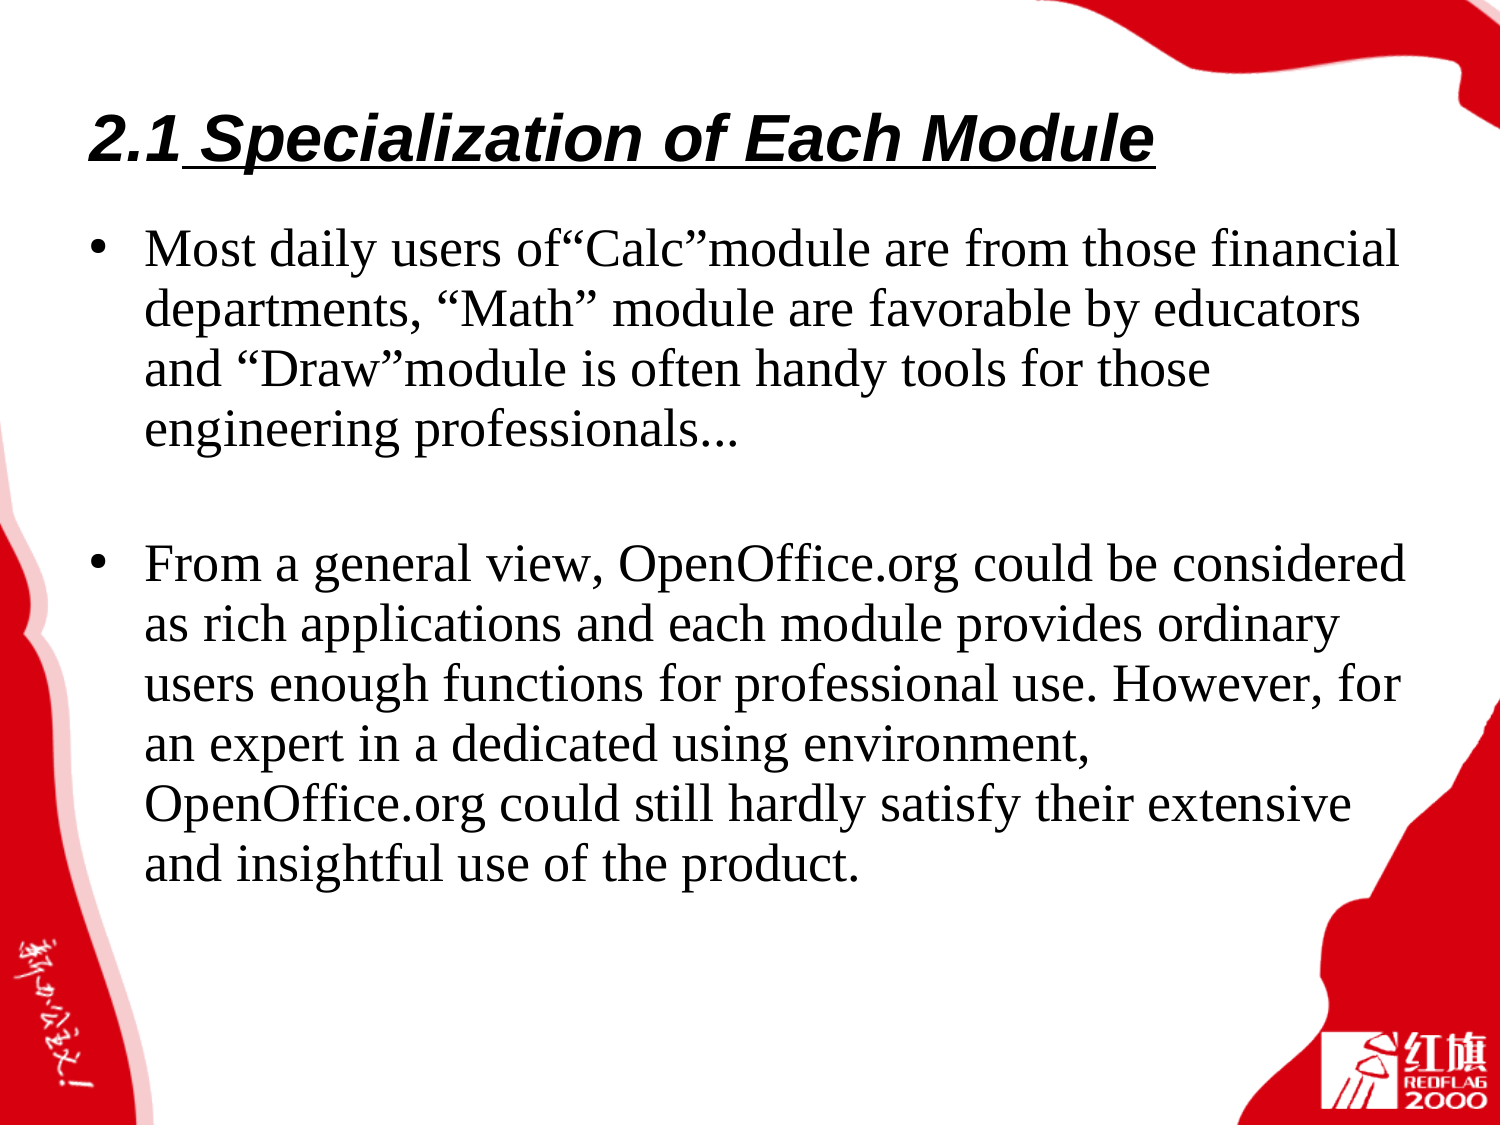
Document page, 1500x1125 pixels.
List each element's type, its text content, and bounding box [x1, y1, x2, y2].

list Most daily users of“Calc”module are from those financial departments, “Math” module are favorable by educators and “Draw”module is often handy tools for those engineering professionals... From a general view, OpenOffice.org could be considered as rich applications and each module provides ordinary users enough functions for professional use. However, for an expert in a dedicated using environment, OpenOffice.org could still hardly satisfy their extensive and insightful use of the product. [88, 217, 1439, 986]
picture [0, 0, 1500, 1125]
title 2.1 Specialization of Each Module [75, 45, 1426, 233]
